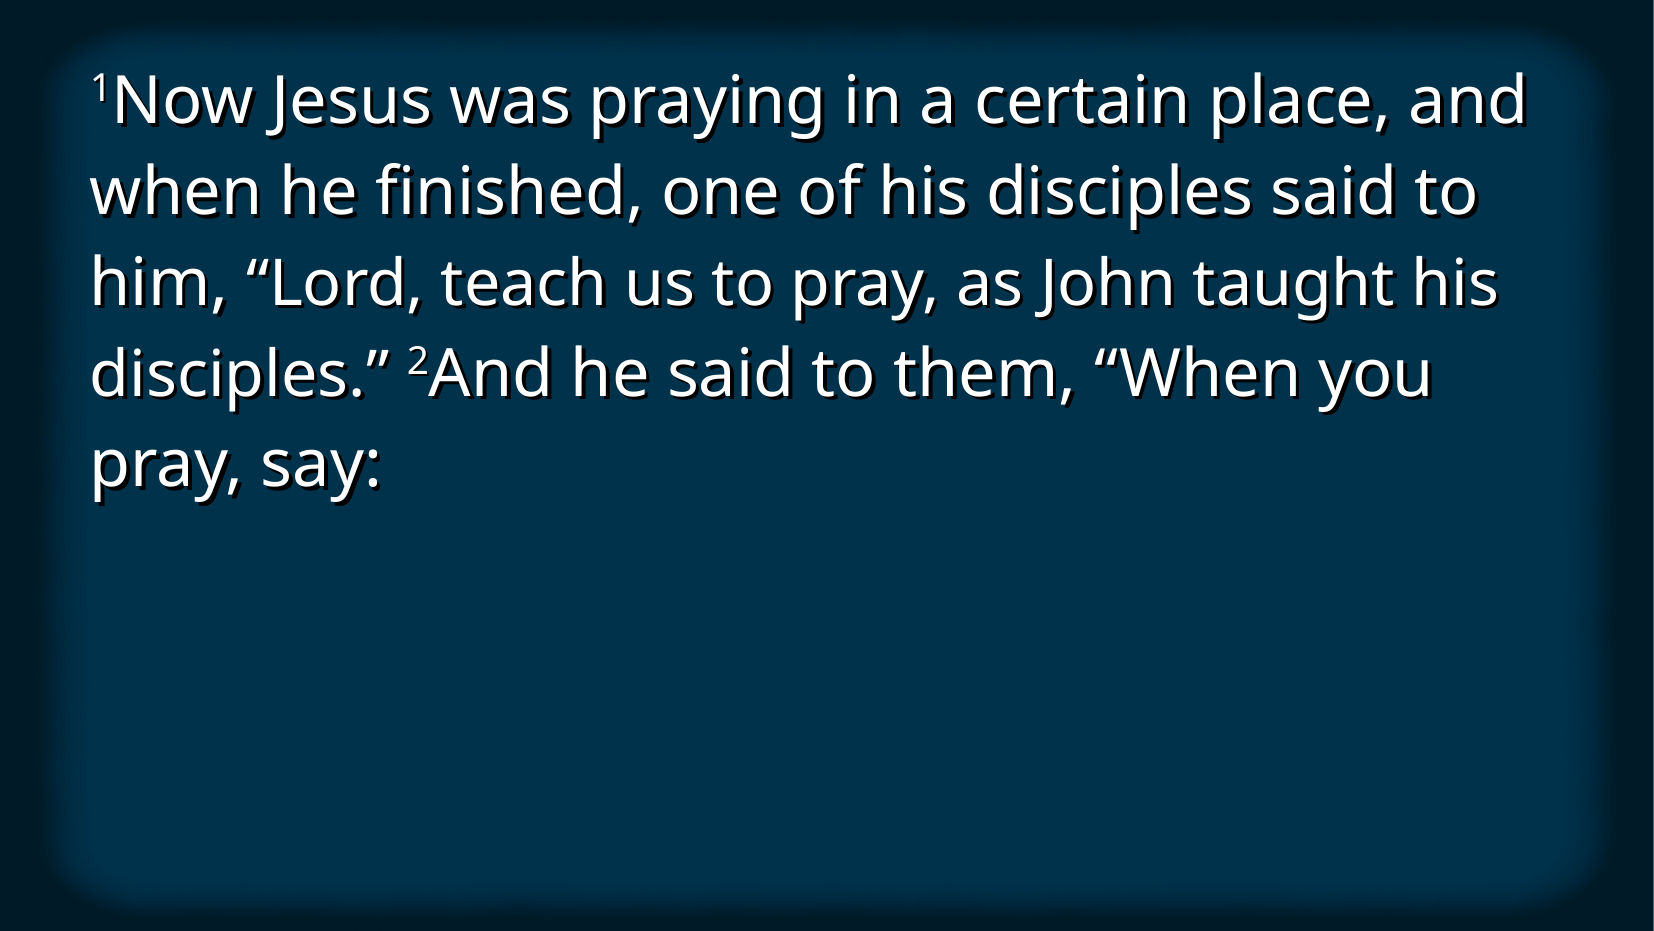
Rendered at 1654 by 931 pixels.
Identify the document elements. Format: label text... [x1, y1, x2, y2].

text_box 1Now Jesus was praying in a certain place, and when he finished, one of his disciples said to him, “Lord, teach us to pray, as John taught his disciples.” 2And he said to them, “When you pray, say: [75, 45, 1576, 501]
picture [0, 0, 1654, 931]
